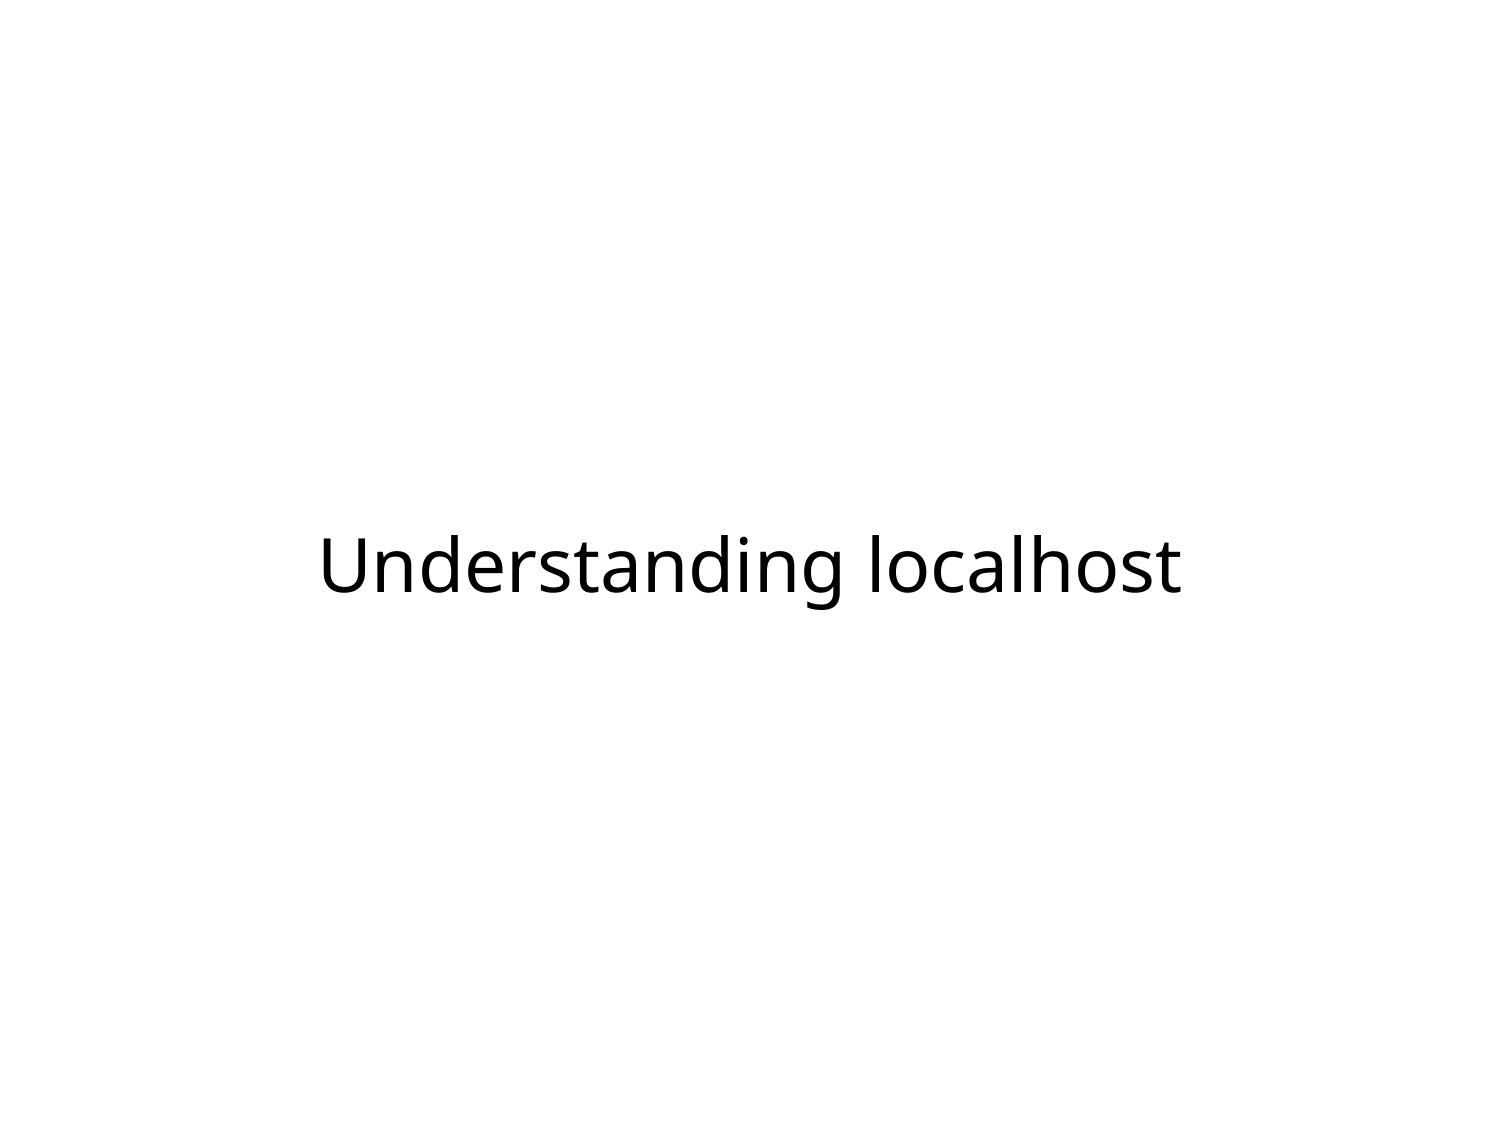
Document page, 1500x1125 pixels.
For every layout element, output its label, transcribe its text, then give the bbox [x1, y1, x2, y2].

title Understanding localhost [51, 470, 1449, 655]
